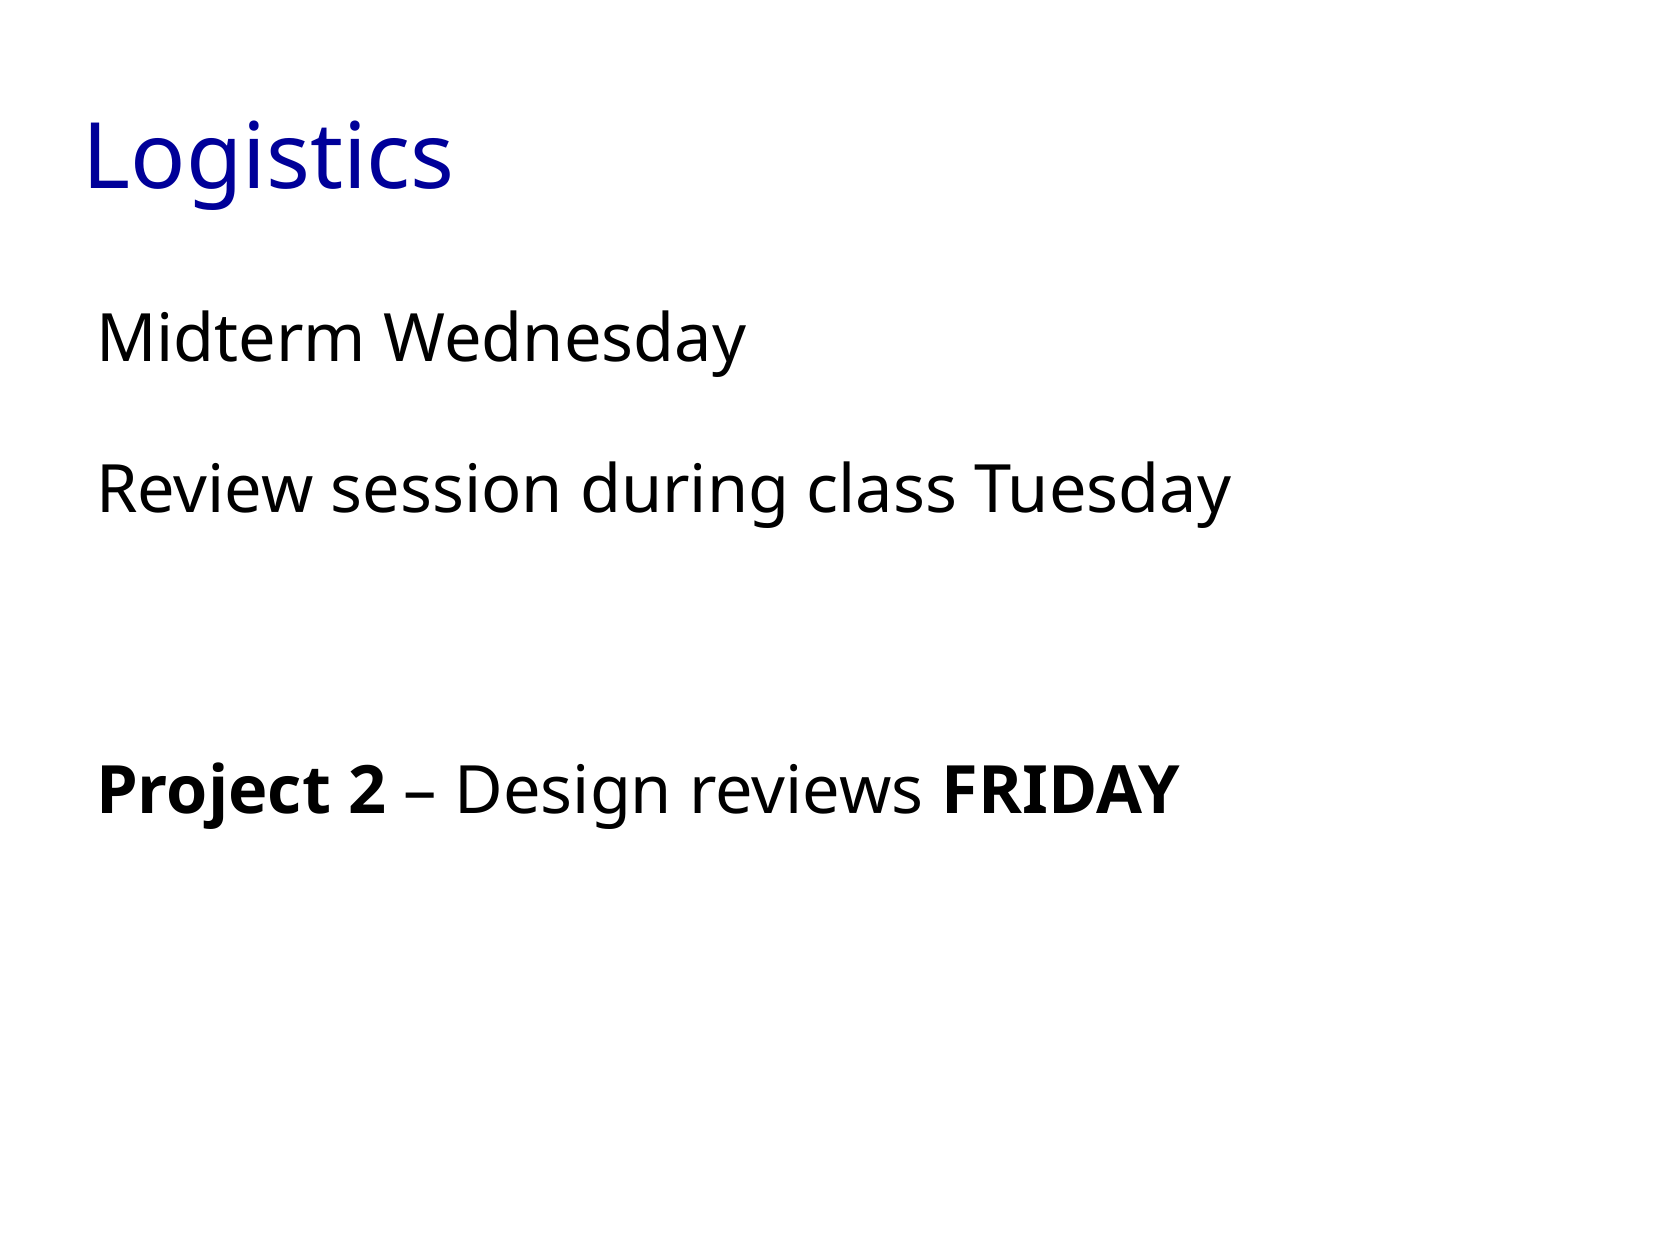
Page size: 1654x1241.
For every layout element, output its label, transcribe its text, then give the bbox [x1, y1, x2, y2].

title Logistics [82, 49, 1571, 257]
list Midterm Wednesday Review session during class Tuesday Project 2 – Design reviews FRIDAY [60, 290, 1571, 1096]
